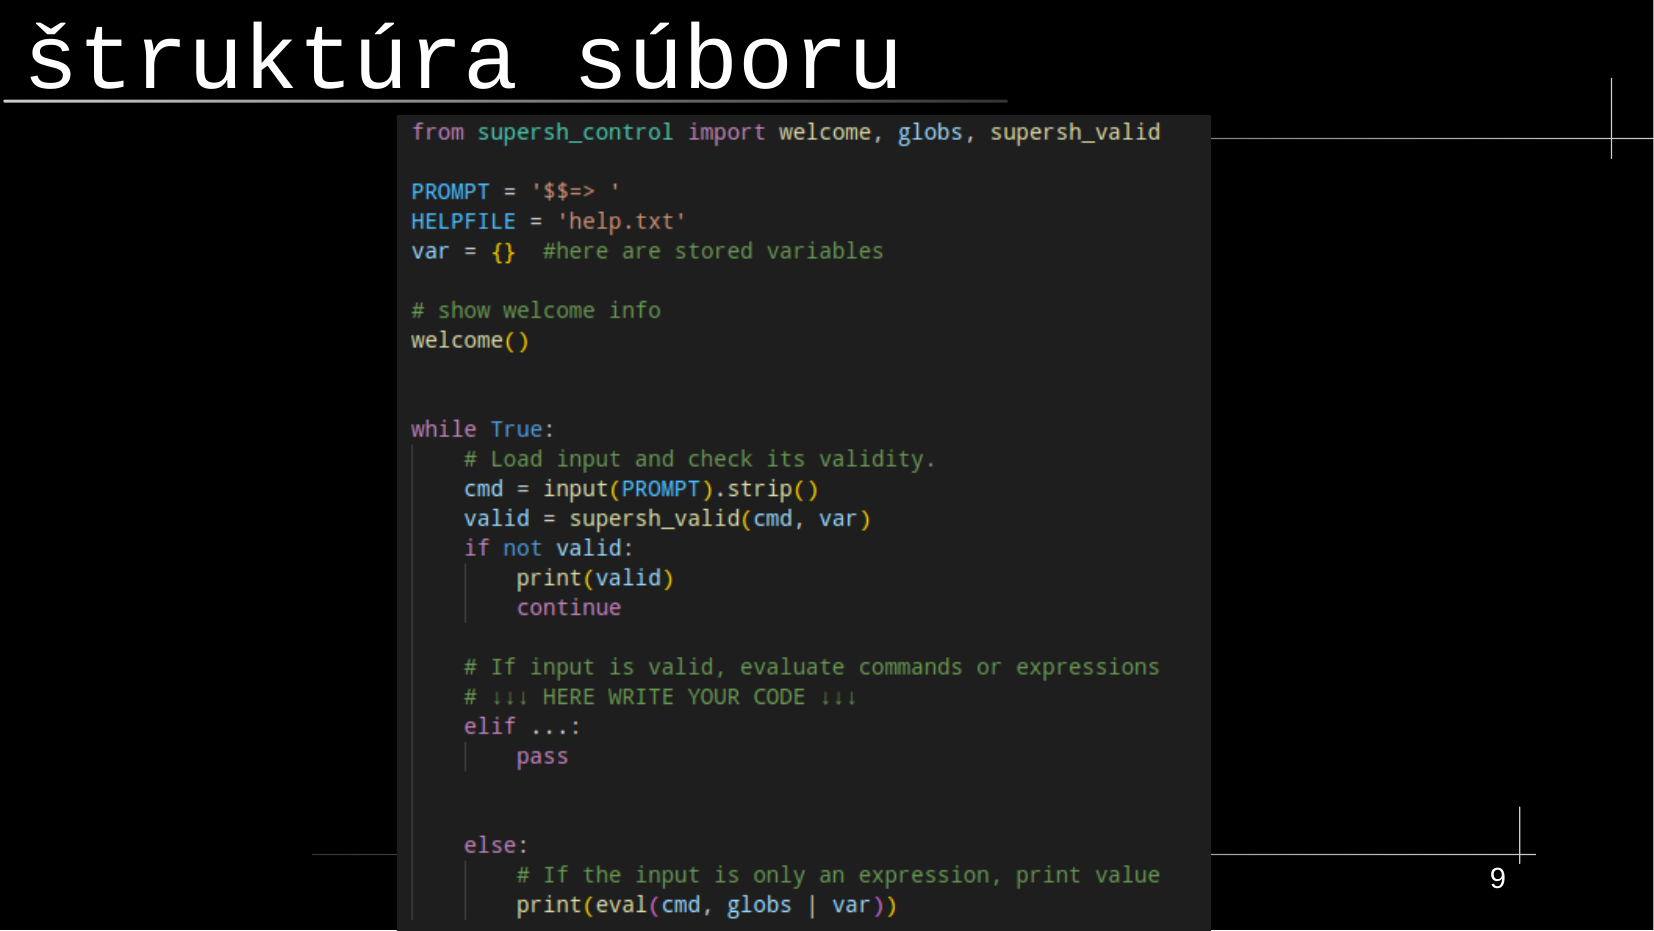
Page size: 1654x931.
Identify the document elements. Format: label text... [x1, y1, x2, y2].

picture [396, 115, 1211, 931]
title štruktúra súboru [23, 11, 1589, 116]
